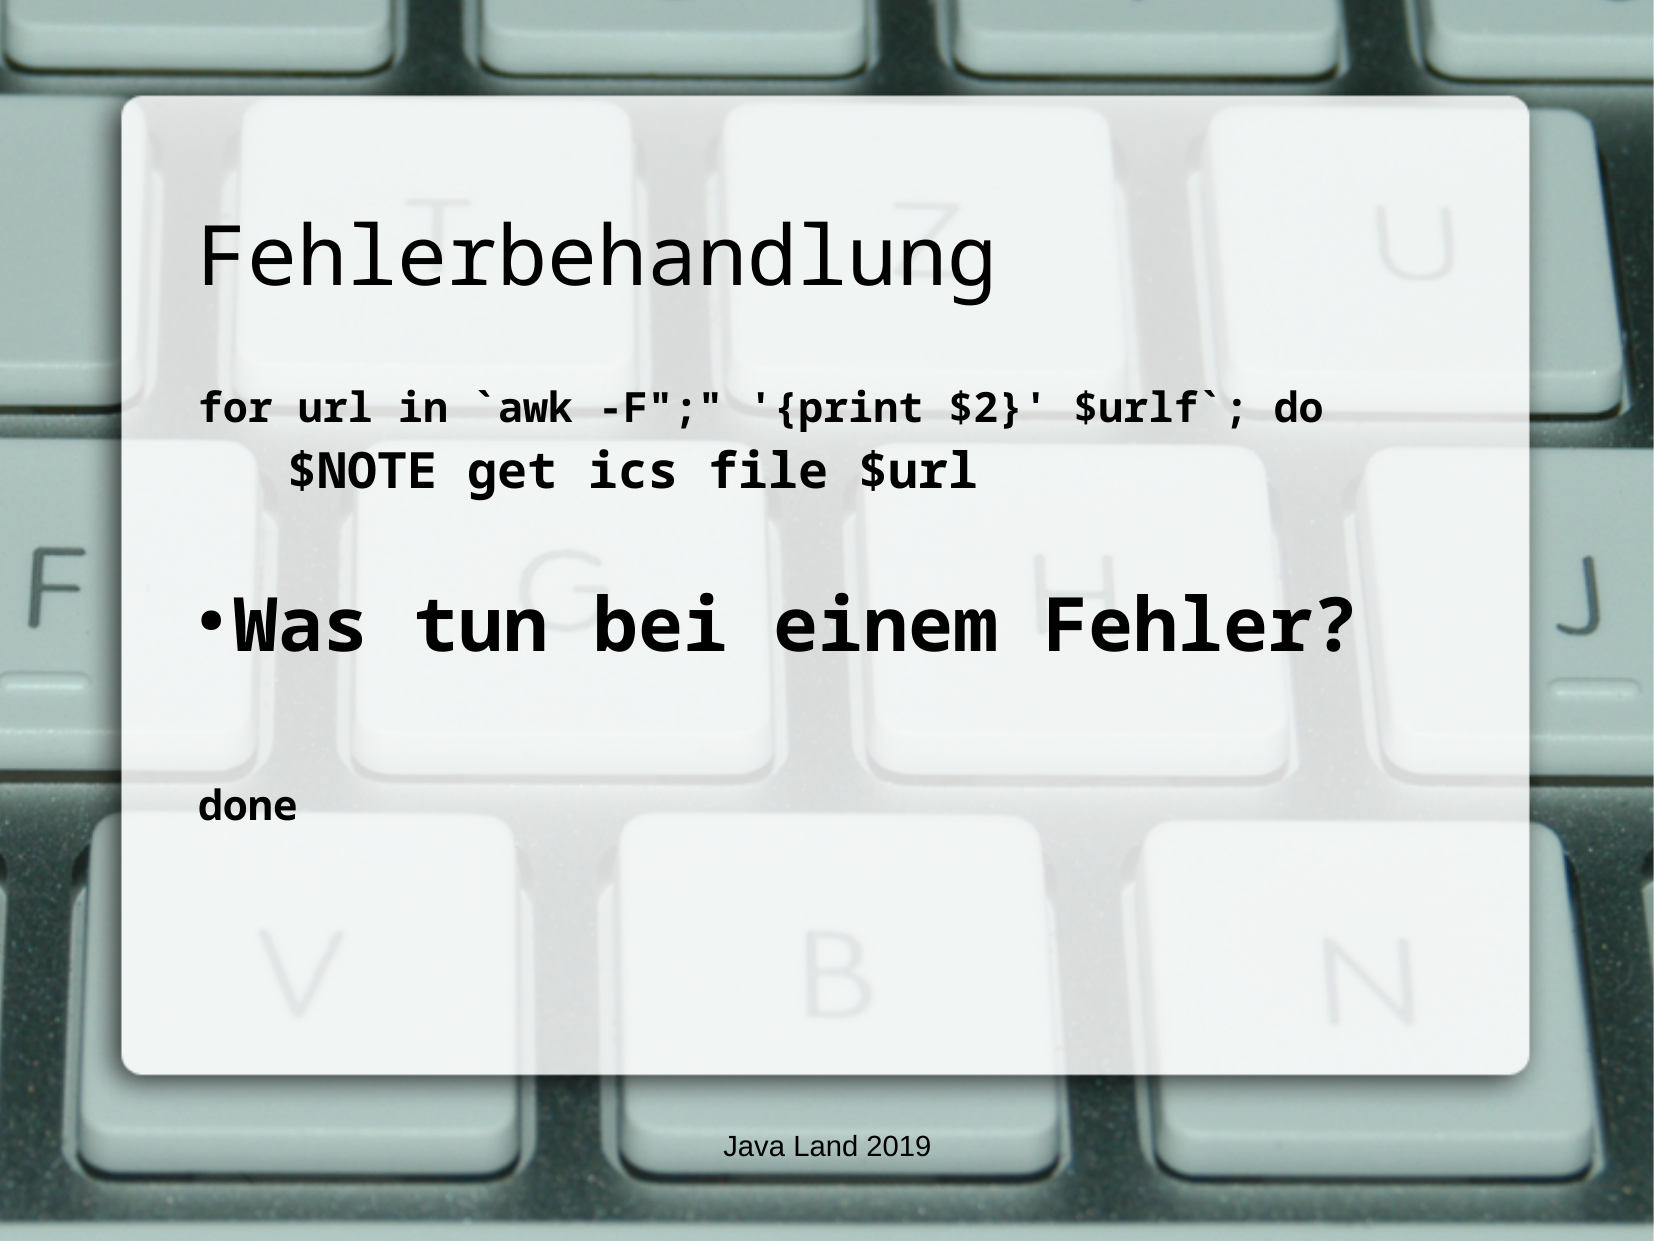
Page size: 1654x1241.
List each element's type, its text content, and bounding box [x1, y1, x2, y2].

picture [0, 0, 1654, 1241]
text_box Fehlerbehandlung for url in `awk -F";" '{print $2}' $urlf`; do $NOTE get ics file $url Was tun bei einem Fehler? done [197, 196, 1430, 932]
title [280, 170, 1436, 934]
